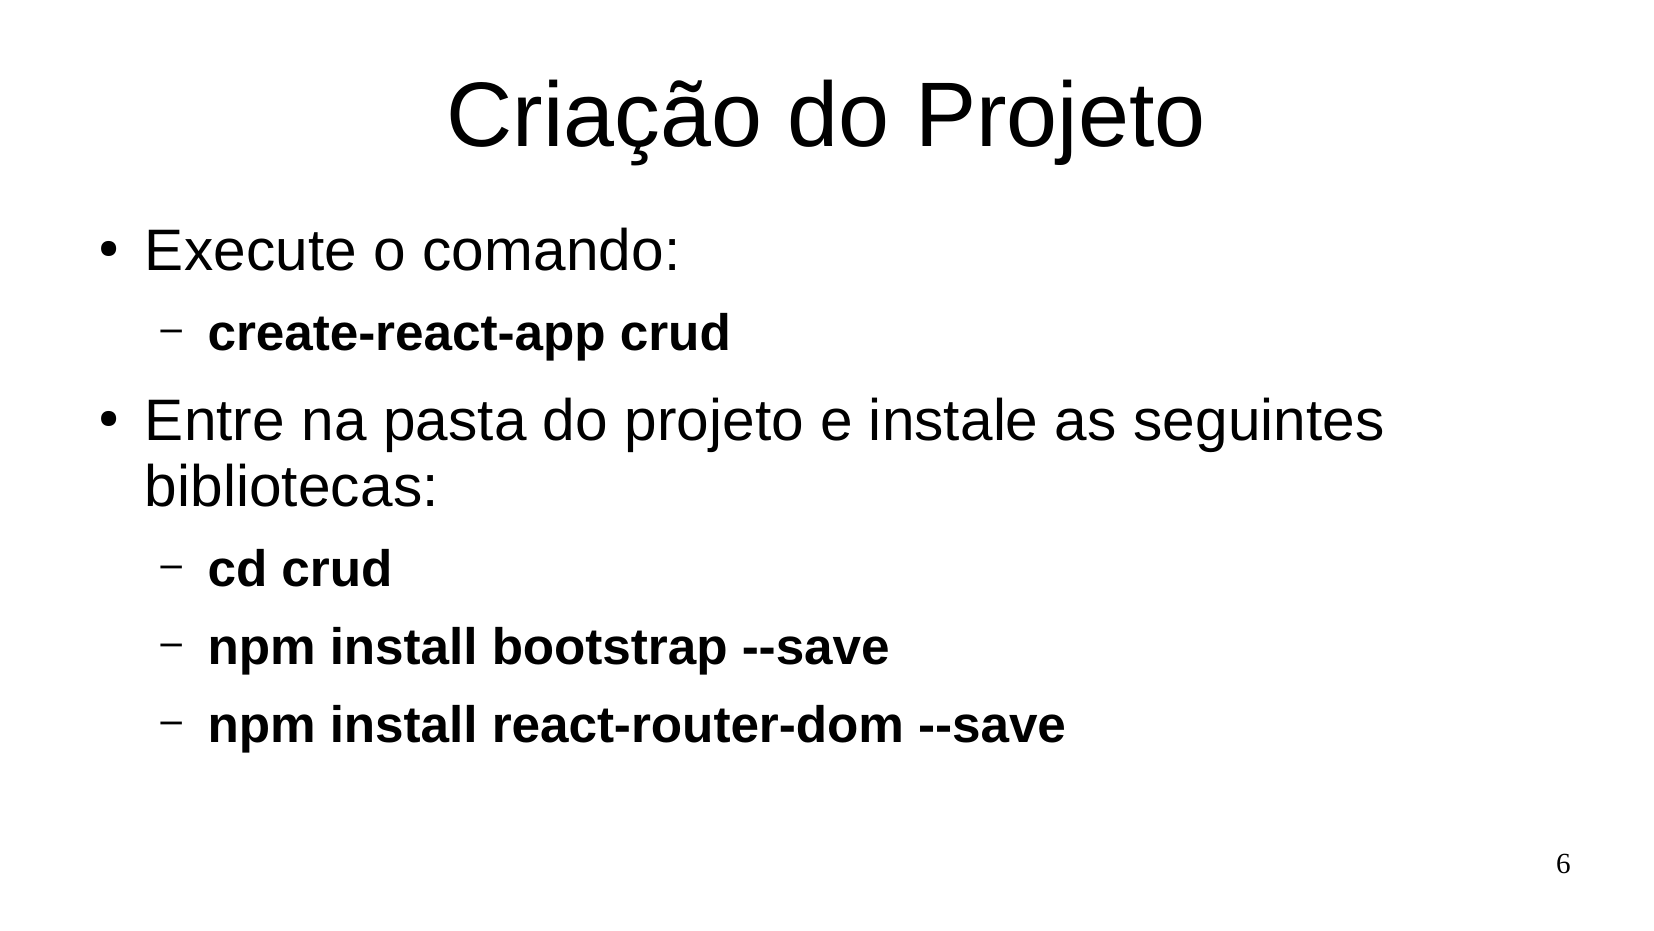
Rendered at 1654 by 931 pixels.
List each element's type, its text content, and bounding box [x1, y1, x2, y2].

list Execute o comando: create-react-app crud Entre na pasta do projeto e instale as seguintes bibliotecas: cd crud npm install bootstrap --save npm install react-router-dom --save [82, 217, 1571, 758]
title Criação do Projeto [82, 37, 1571, 193]
